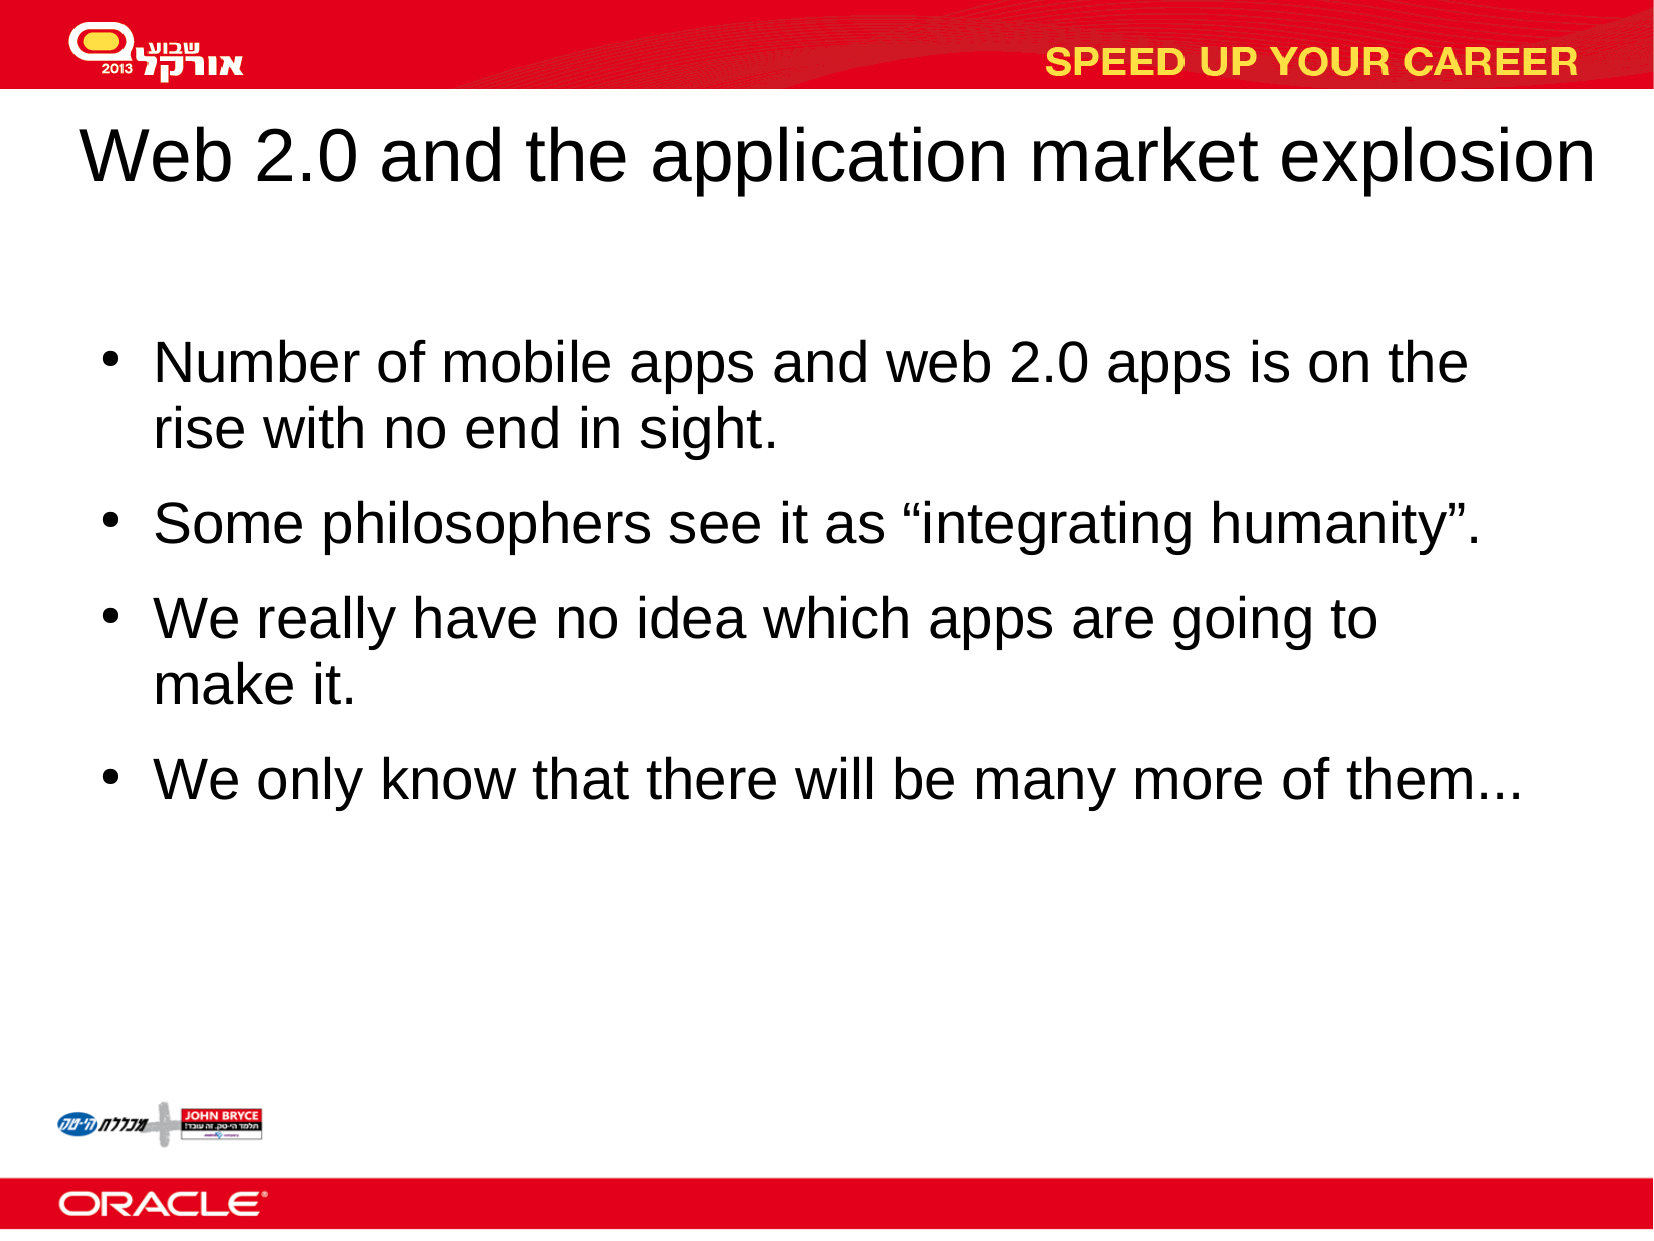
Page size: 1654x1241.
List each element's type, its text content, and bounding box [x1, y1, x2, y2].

title Web 2.0 and the application market explosion [23, 49, 1654, 257]
picture [0, 1087, 1653, 1240]
picture [0, 0, 1654, 89]
list Number of mobile apps and web 2.0 apps is on the rise with no end in sight. Some philosophers see it as “integrating humanity”. We really have no idea which apps are going to make it. We only know that there will be many more of them... [82, 326, 1538, 1046]
